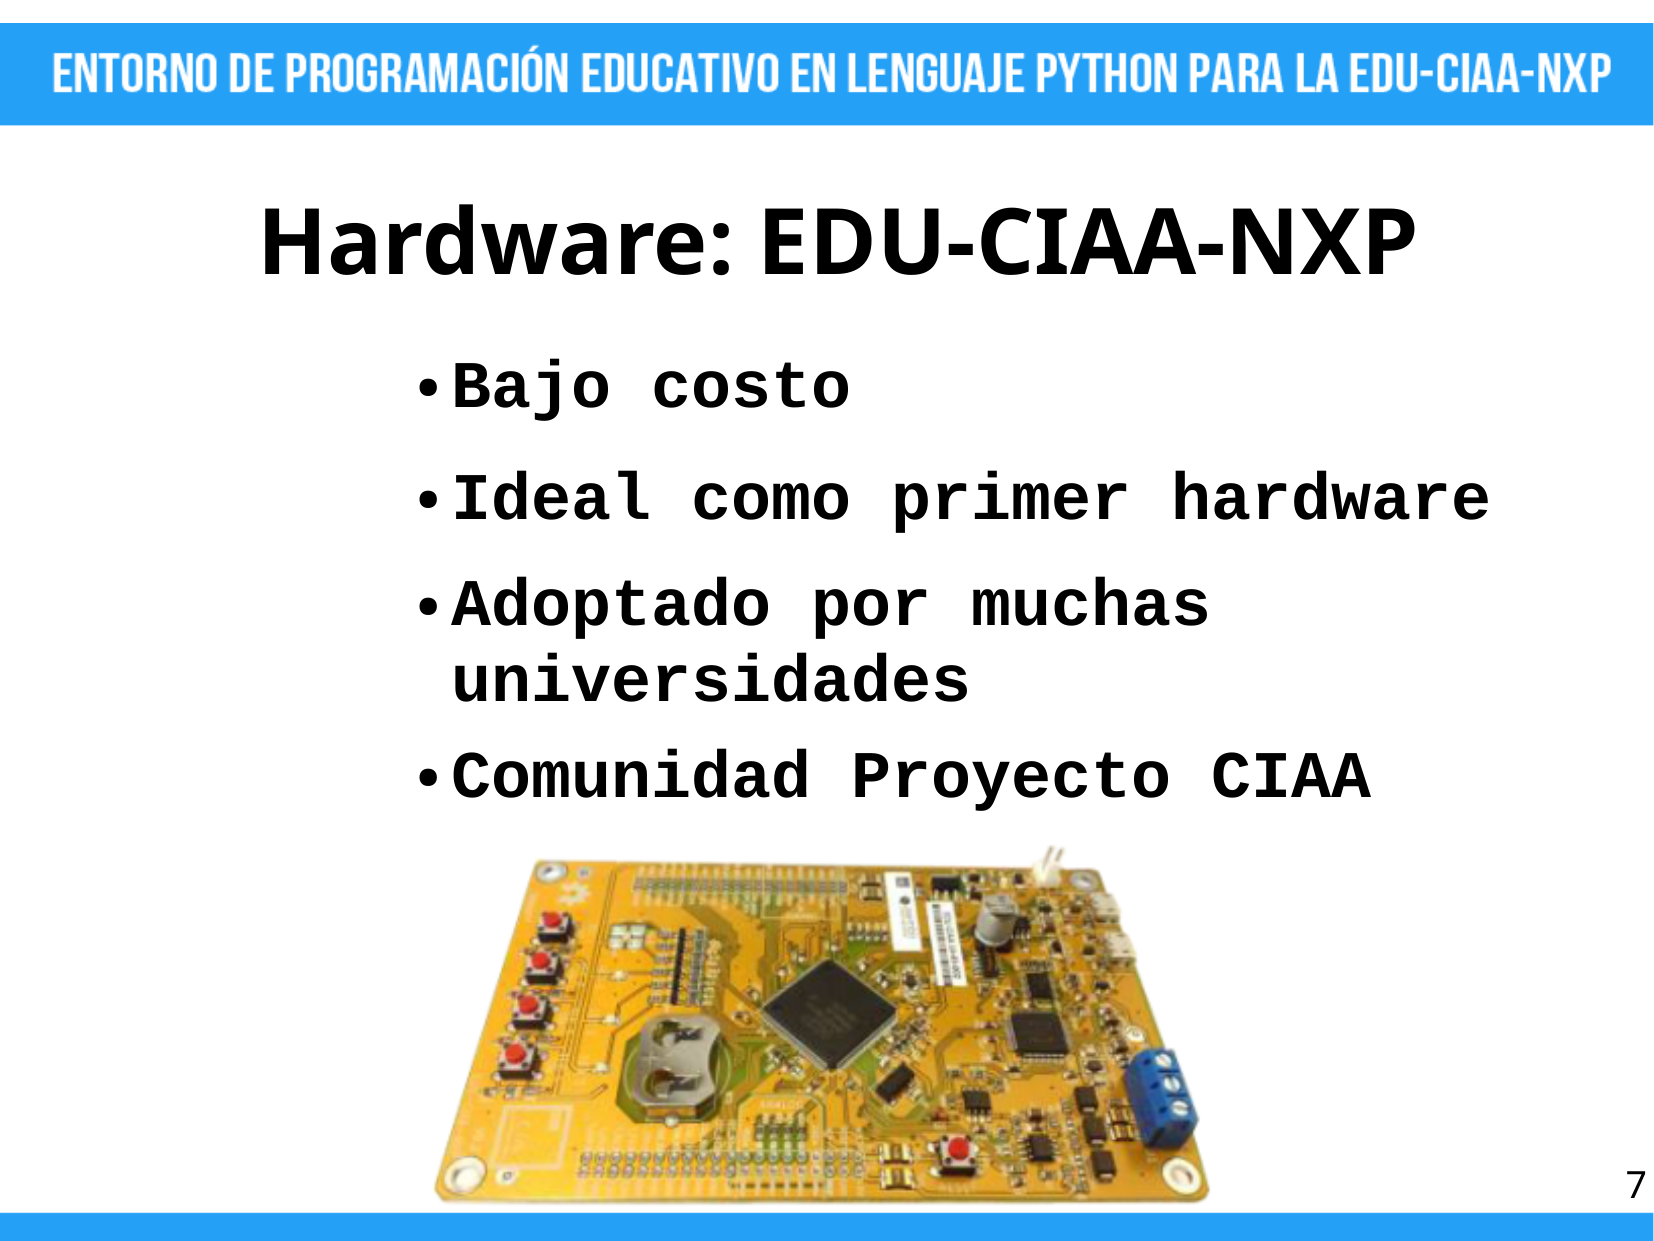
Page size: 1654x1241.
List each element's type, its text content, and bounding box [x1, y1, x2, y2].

text_box Ideal como primer hardware [401, 456, 1571, 562]
text_box Adoptado por muchas universidades [401, 562, 1571, 729]
text_box Bajo costo [401, 344, 1571, 456]
title Hardware: EDU-CIAA-NXP [94, 135, 1583, 343]
picture [0, 23, 1654, 1241]
text_box Comunidad Proyecto CIAA [401, 734, 1571, 863]
text_box 7 [1610, 1151, 1654, 1220]
